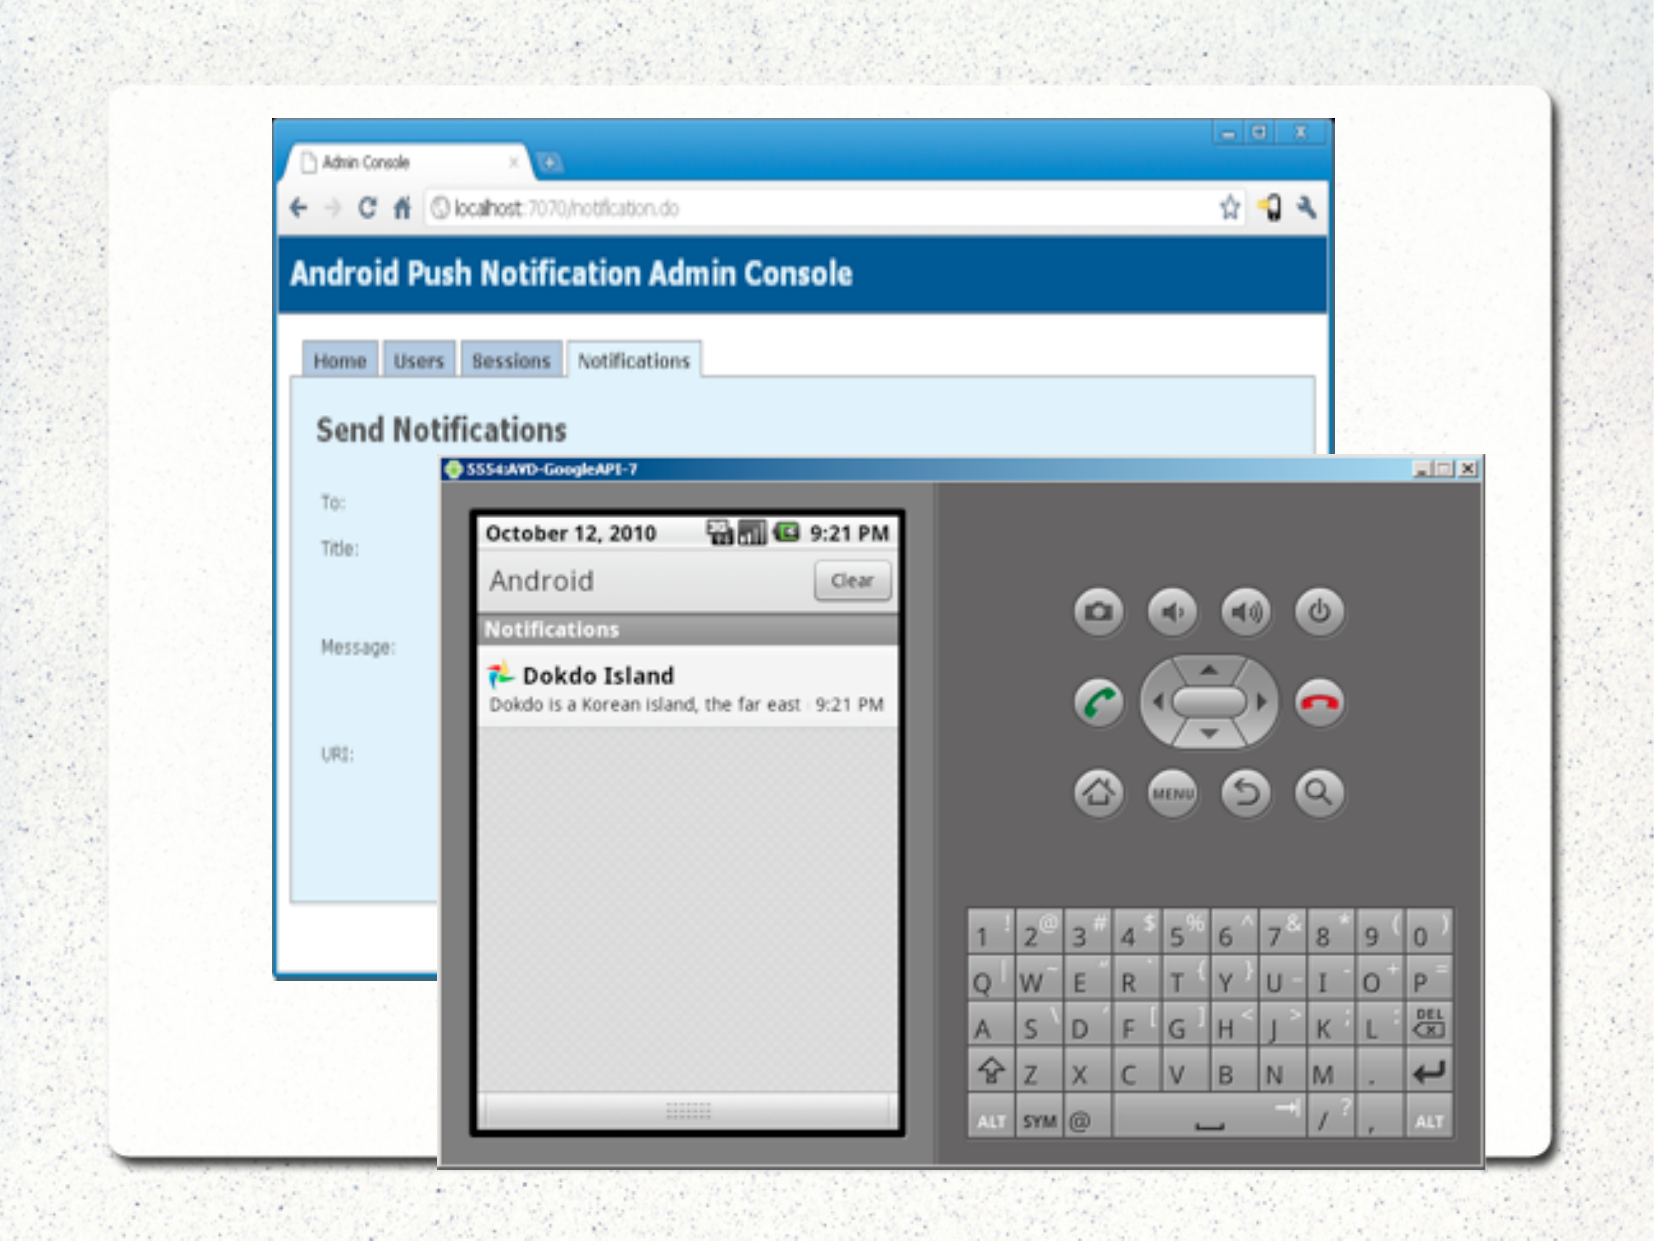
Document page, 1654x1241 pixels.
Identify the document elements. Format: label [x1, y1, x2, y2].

subtitle [147, 336, 1506, 1056]
picture [0, 0, 1654, 1241]
